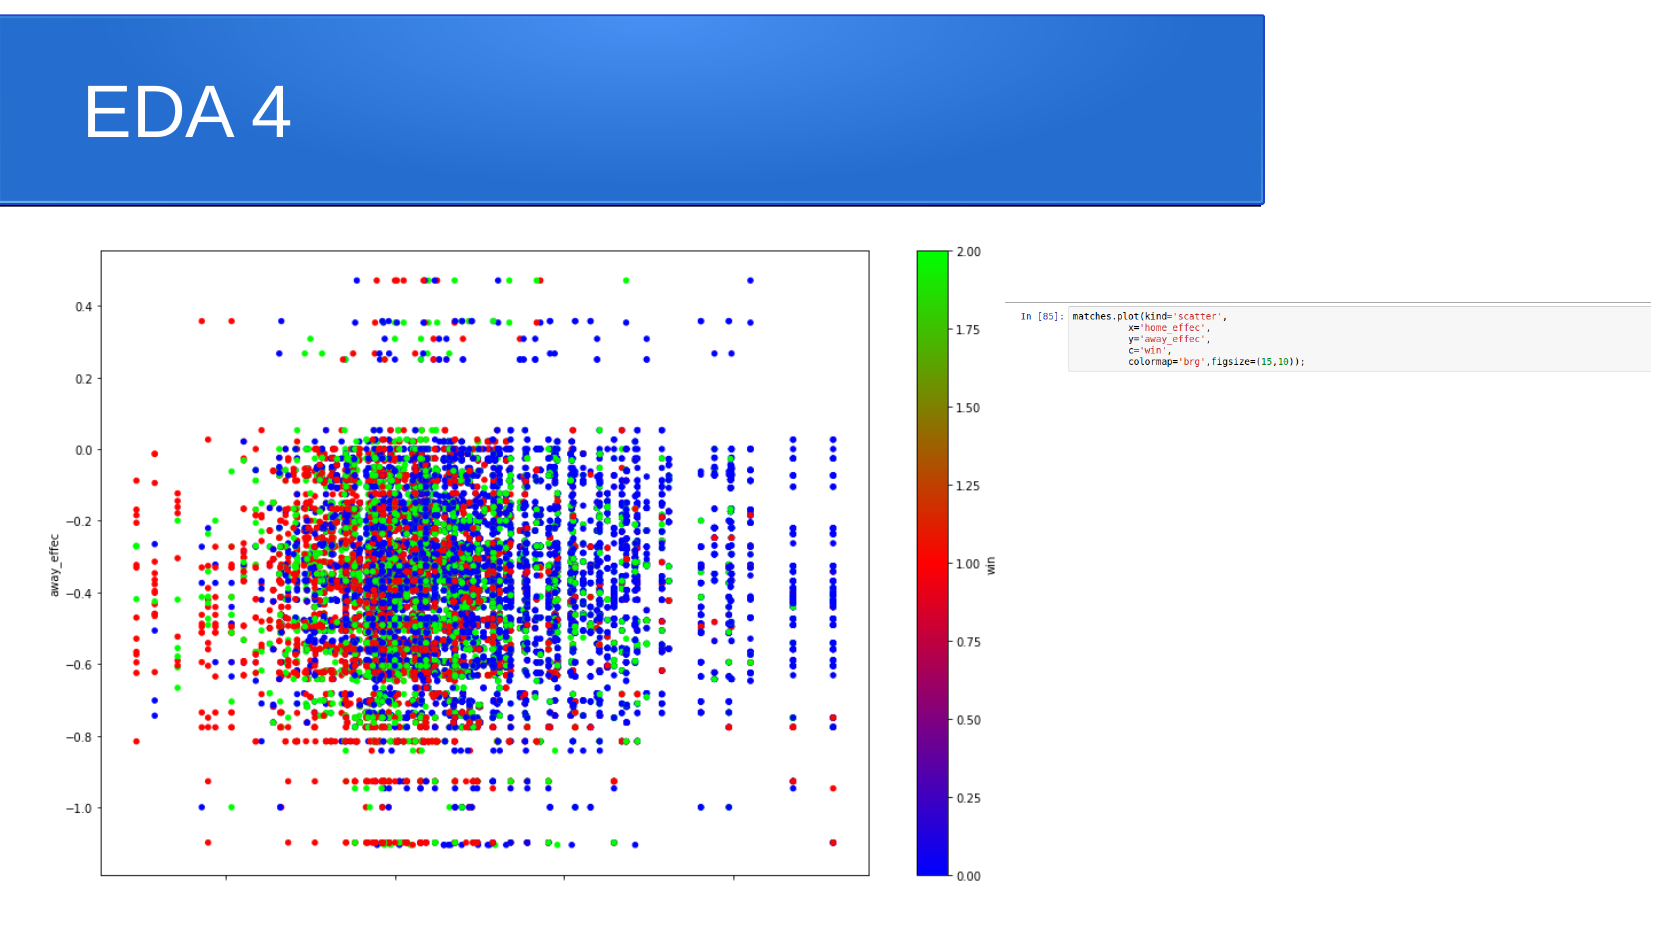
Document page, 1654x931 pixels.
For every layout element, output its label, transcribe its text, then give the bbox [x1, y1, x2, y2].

title EDA 4 [82, 35, 1235, 189]
picture [40, 239, 1651, 890]
